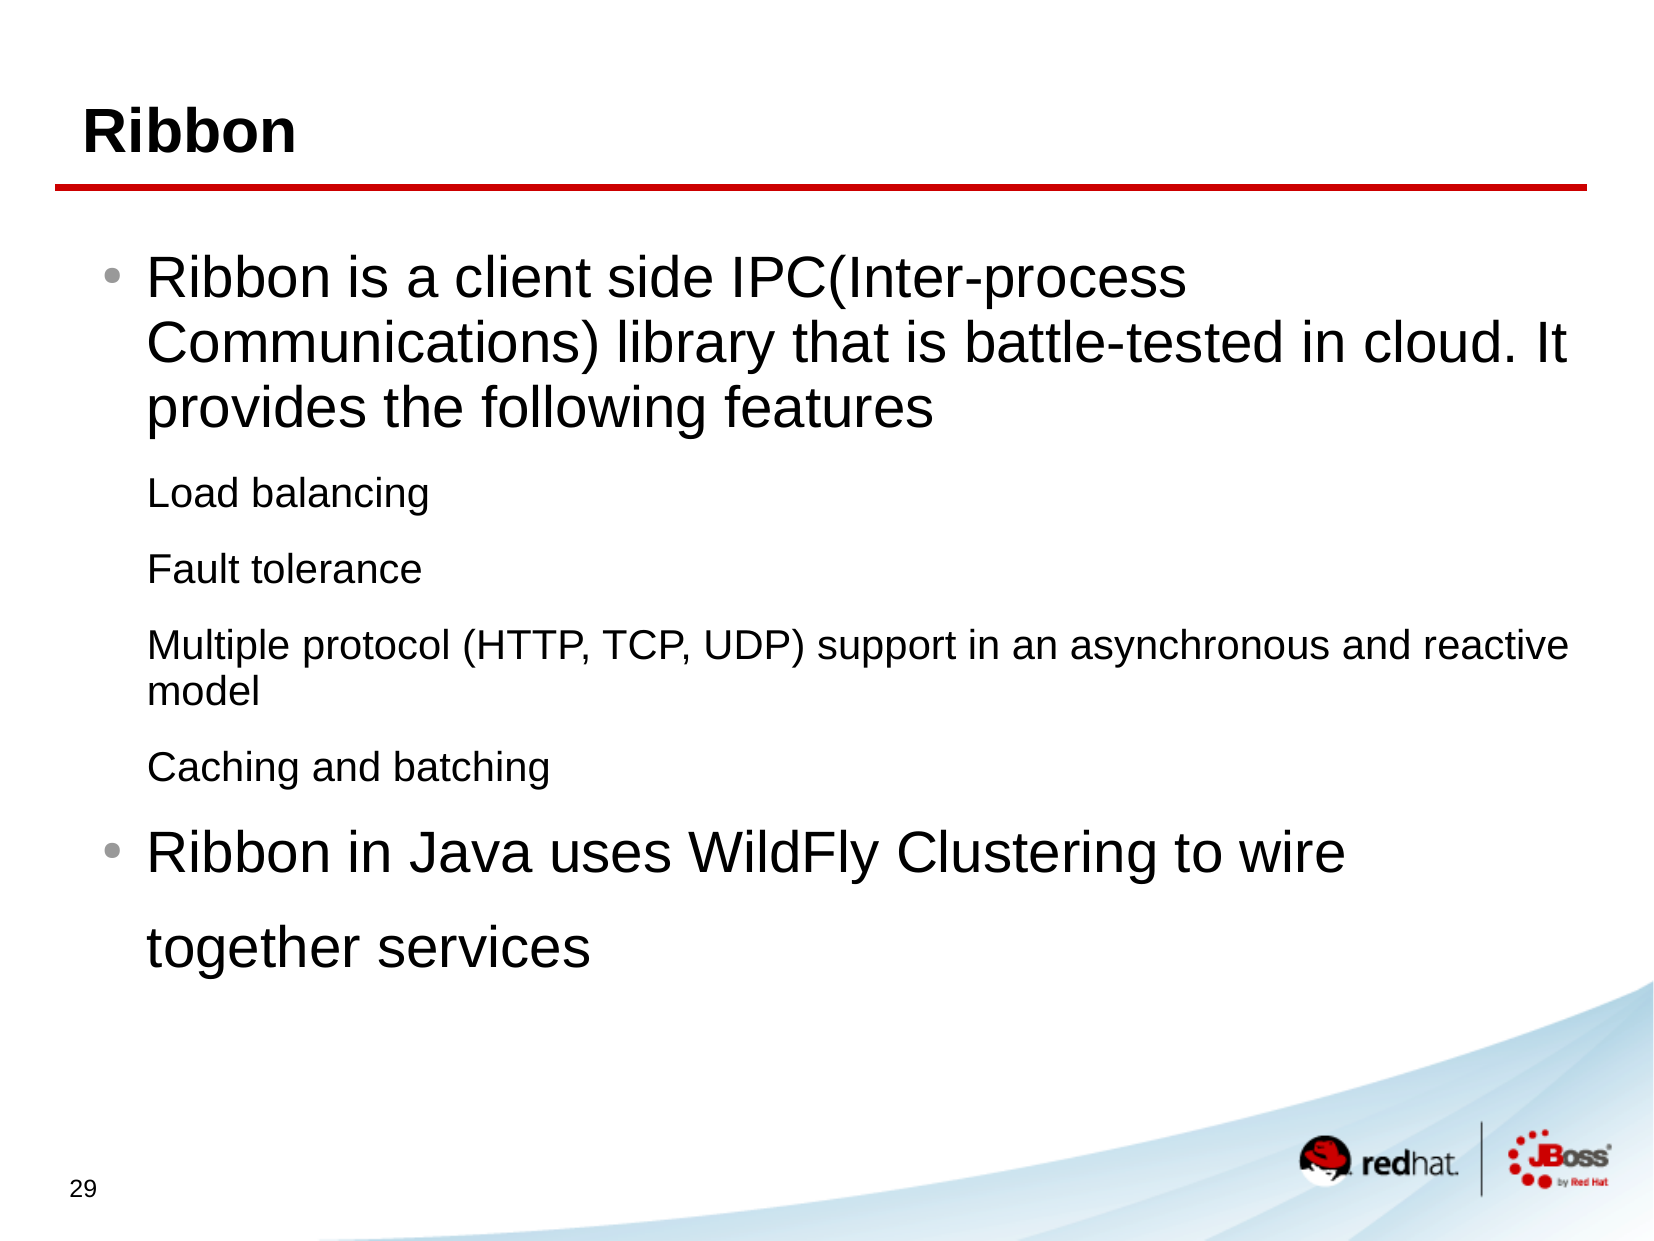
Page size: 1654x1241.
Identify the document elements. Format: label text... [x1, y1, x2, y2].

picture [0, 0, 1654, 1241]
list Ribbon is a client side IPC(Inter-process Communications) library that is battle-tested in cloud. It provides the following features Load balancing Fault tolerance Multiple protocol (HTTP, TCP, UDP) support in an asynchronous and reactive model Caching and batching Ribbon in Java uses WildFly Clustering to wire together services [86, 244, 1576, 1039]
title Ribbon [82, 37, 1571, 226]
